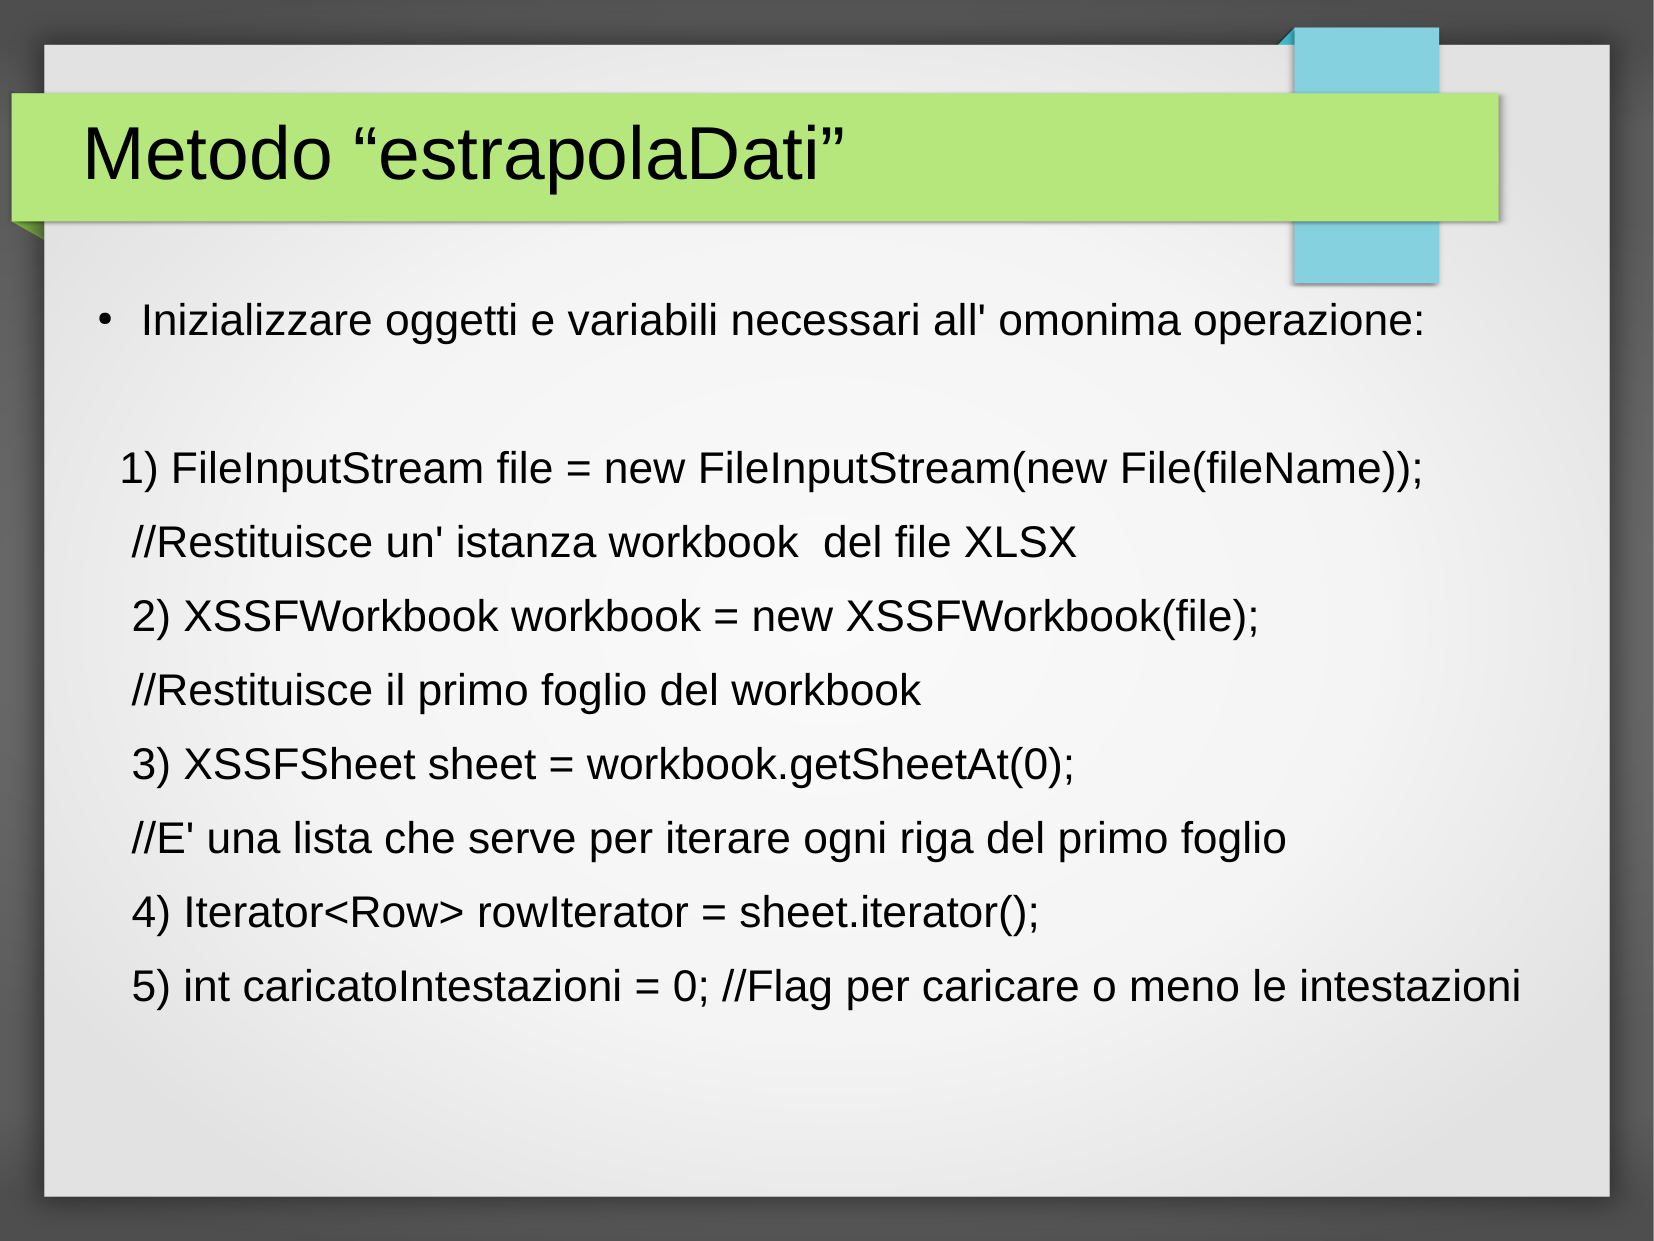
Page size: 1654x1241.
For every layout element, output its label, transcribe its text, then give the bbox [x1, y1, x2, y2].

picture [0, 0, 1654, 1241]
list Inizializzare oggetti e variabili necessari all' omonima operazione: 1) FileInputStream file = new FileInputStream(new File(fileName)); //Restituisce un' istanza workbook del file XLSX 2) XSSFWorkbook workbook = new XSSFWorkbook(file); //Restituisce il primo foglio del workbook 3) XSSFSheet sheet = workbook.getSheetAt(0); //E' una lista che serve per iterare ogni riga del primo foglio 4) Iterator<Row> rowIterator = sheet.iterator(); 5) int caricatoIntestazioni = 0; //Flag per caricare o meno le intestazioni [82, 295, 1571, 1015]
title Metodo “estrapolaDati” [82, 94, 1264, 213]
